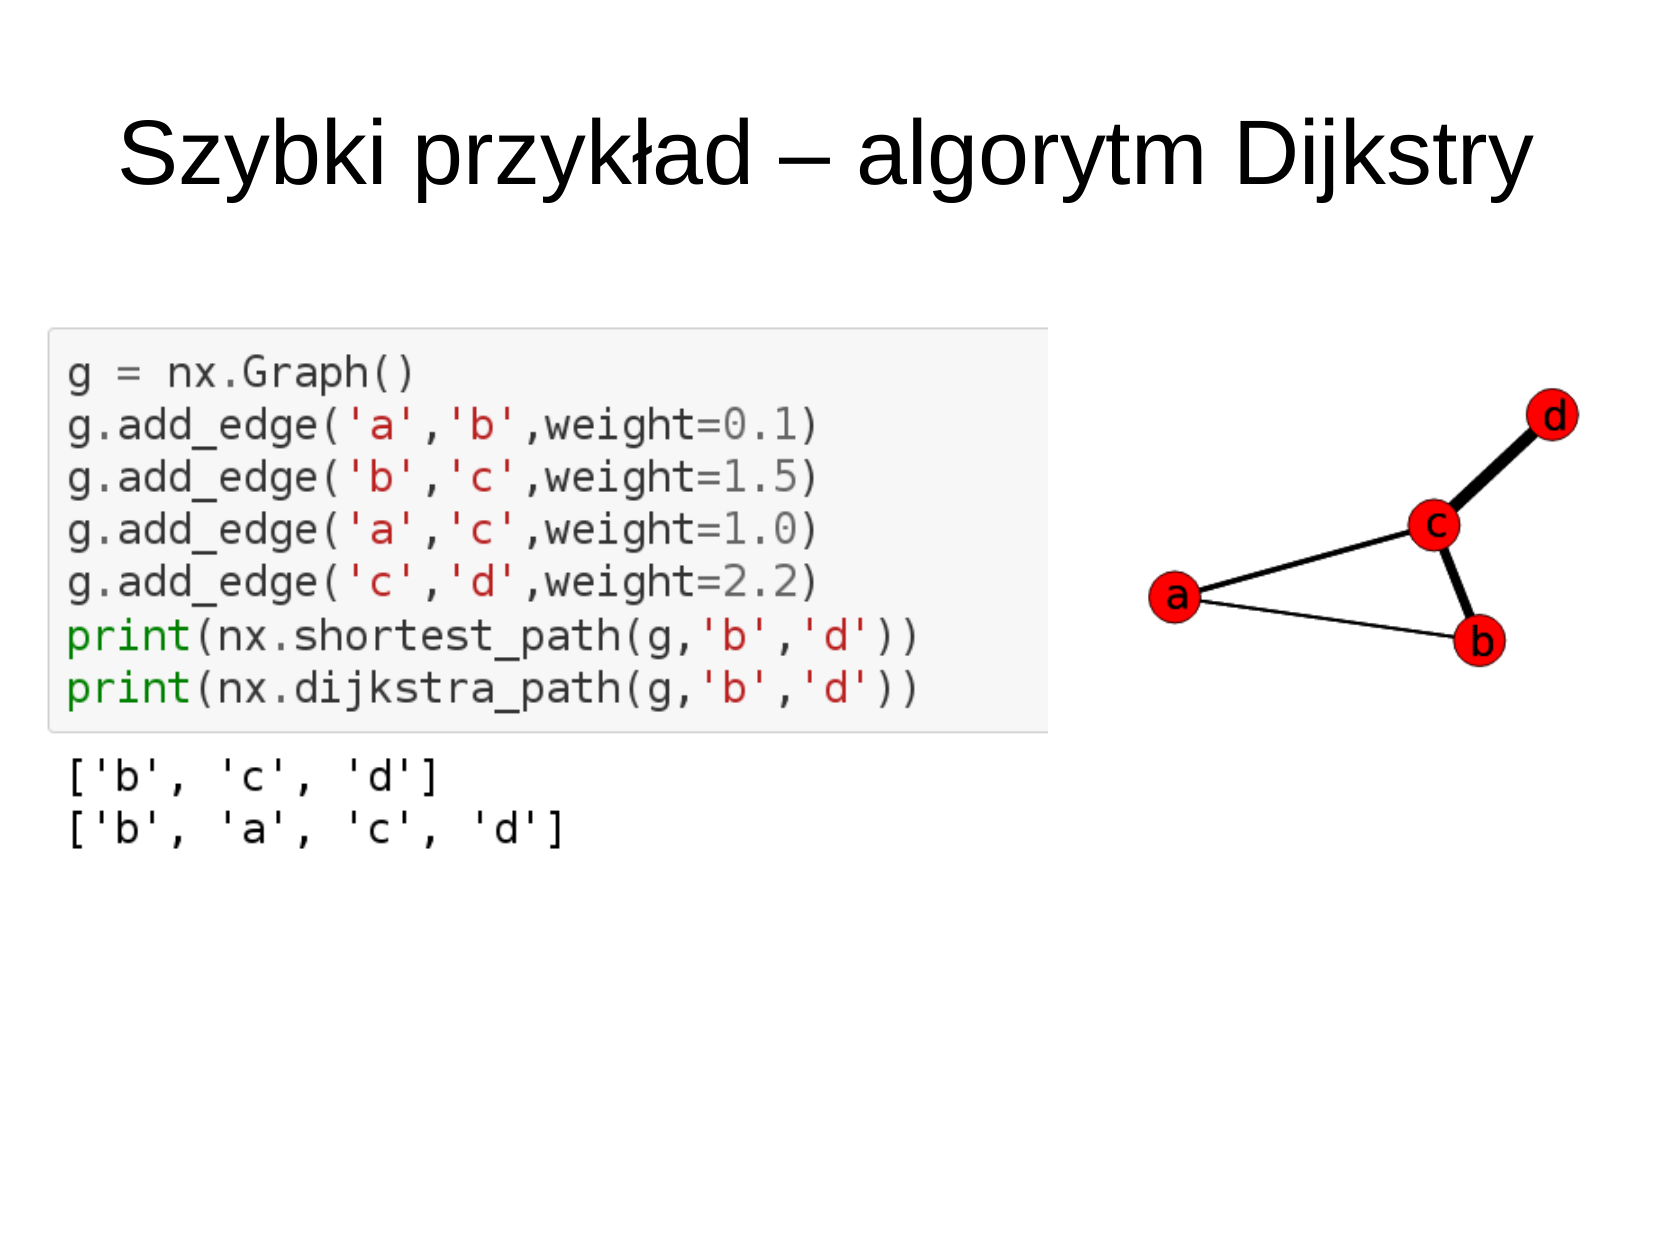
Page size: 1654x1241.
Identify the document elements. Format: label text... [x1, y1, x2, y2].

picture [1053, 329, 1636, 741]
title Szybki przykład – algorytm Dijkstry [82, 49, 1571, 257]
picture [30, 299, 1048, 886]
